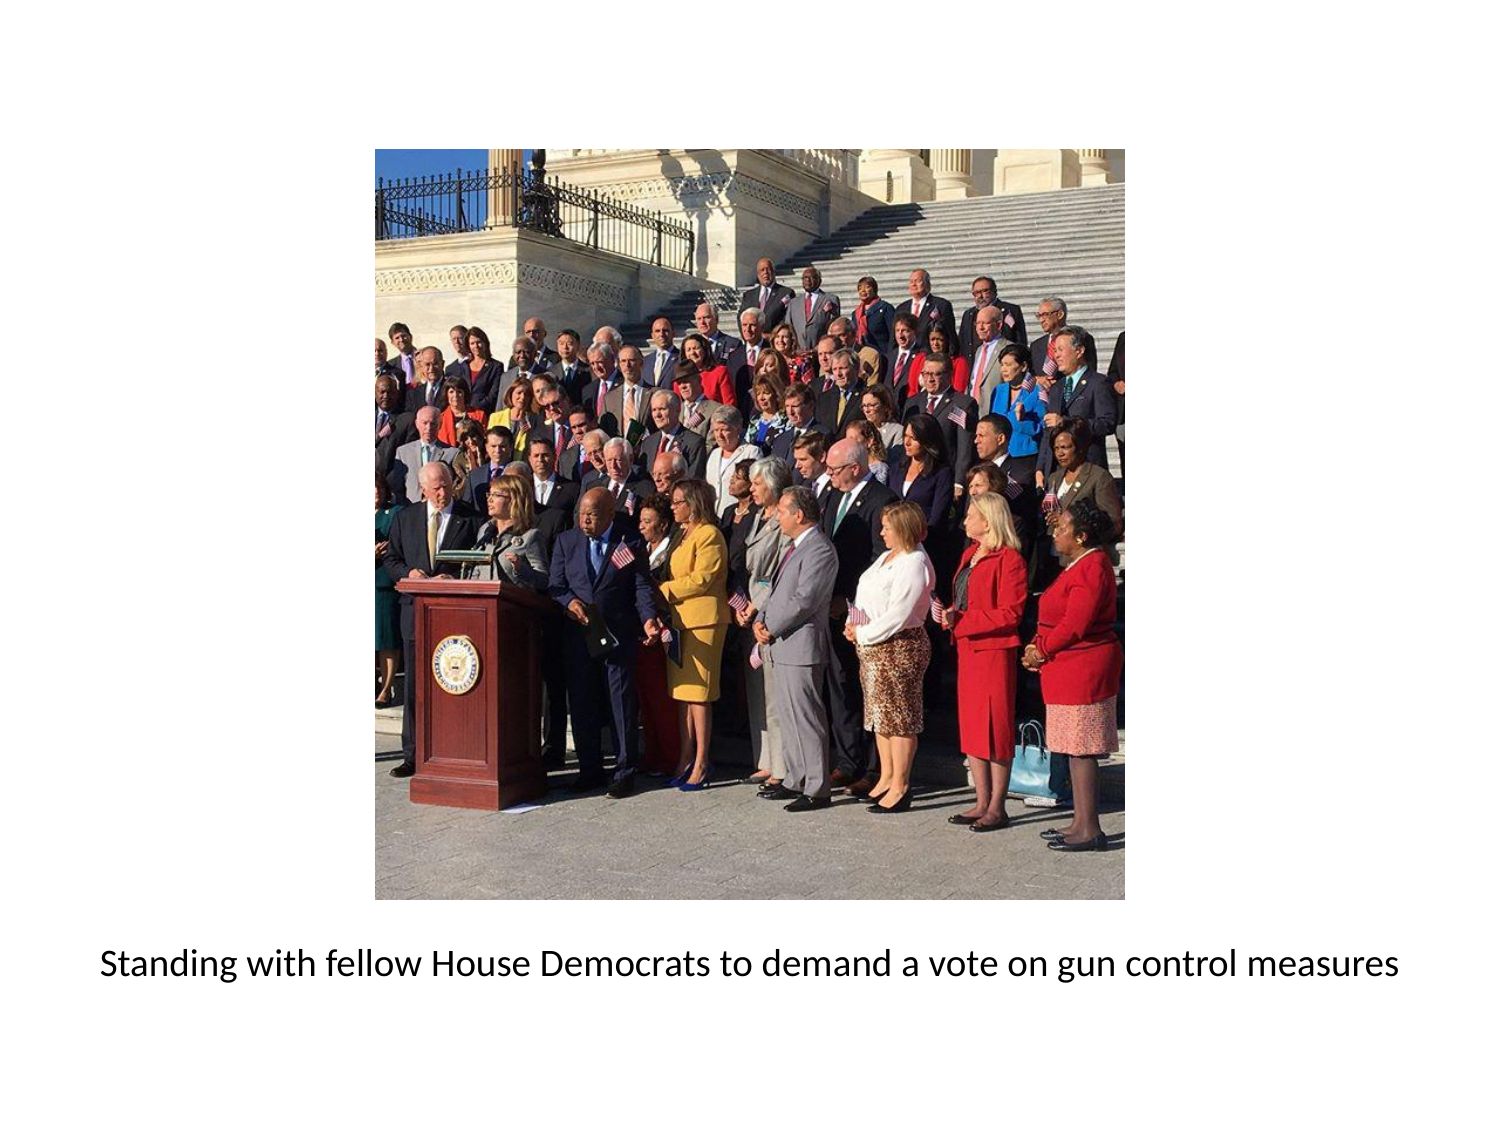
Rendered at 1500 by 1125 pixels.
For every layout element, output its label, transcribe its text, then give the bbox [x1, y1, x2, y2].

text_box Standing with fellow House Democrats to demand a vote on gun control measures [85, 929, 1415, 992]
picture [375, 149, 1125, 900]
